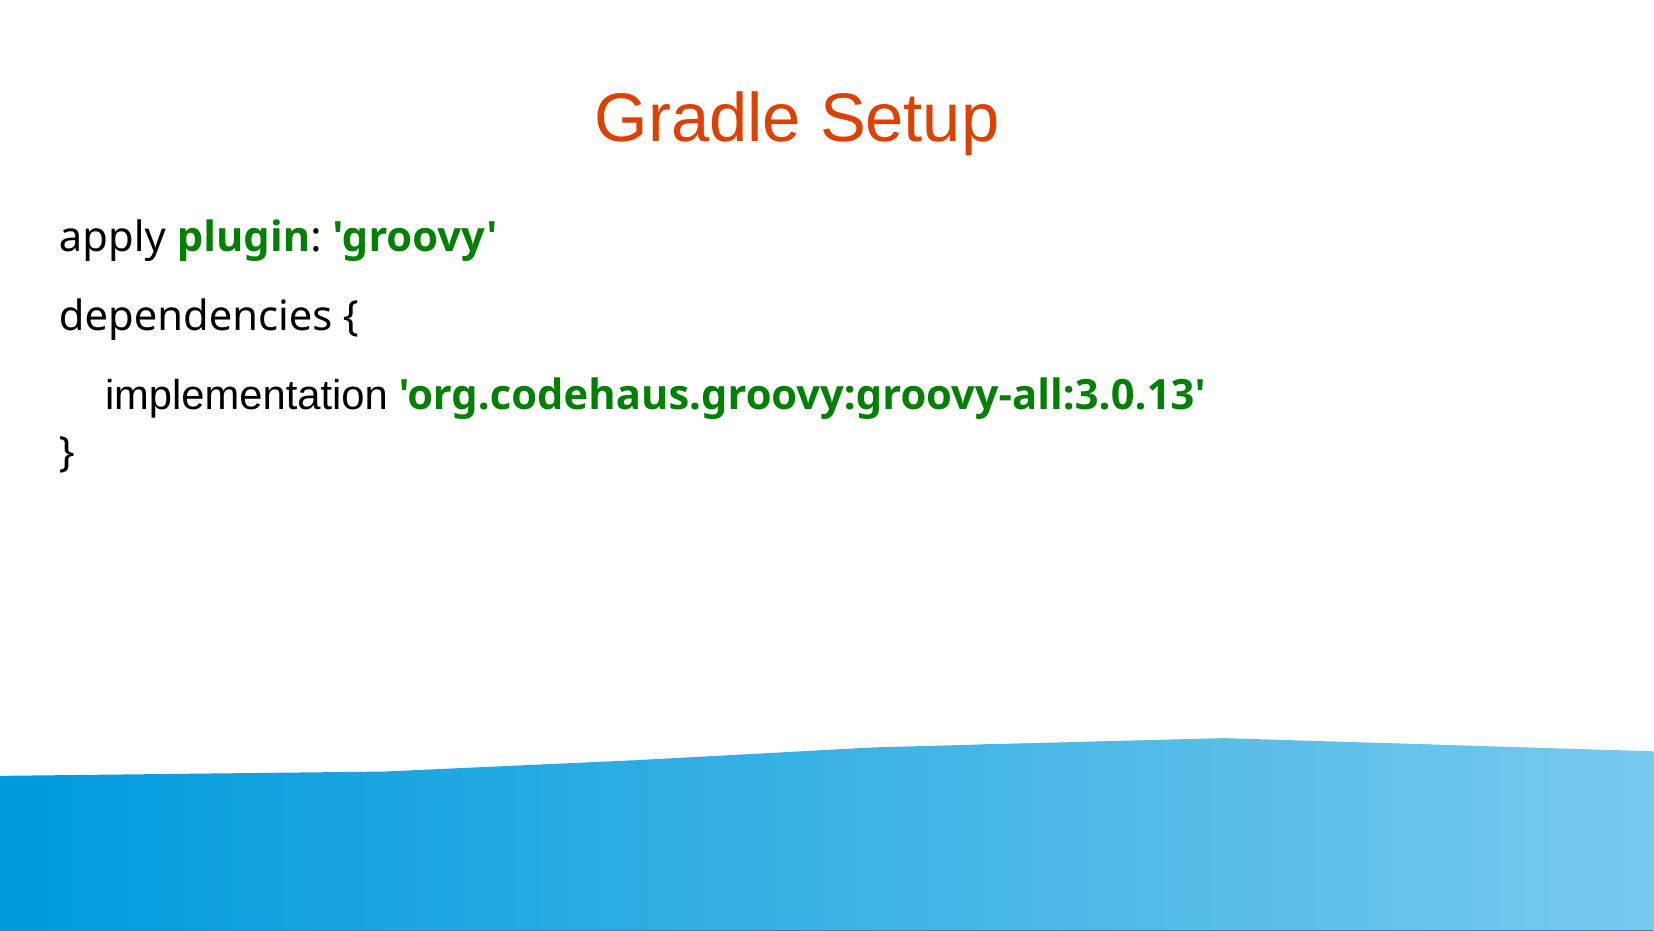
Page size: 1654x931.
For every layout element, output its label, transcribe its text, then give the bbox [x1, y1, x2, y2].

list apply plugin: 'groovy' dependencies { implementation 'org.codehaus.groovy:groovy-all:3.0.13' } [59, 206, 1565, 739]
title Gradle Setup [59, 29, 1536, 206]
